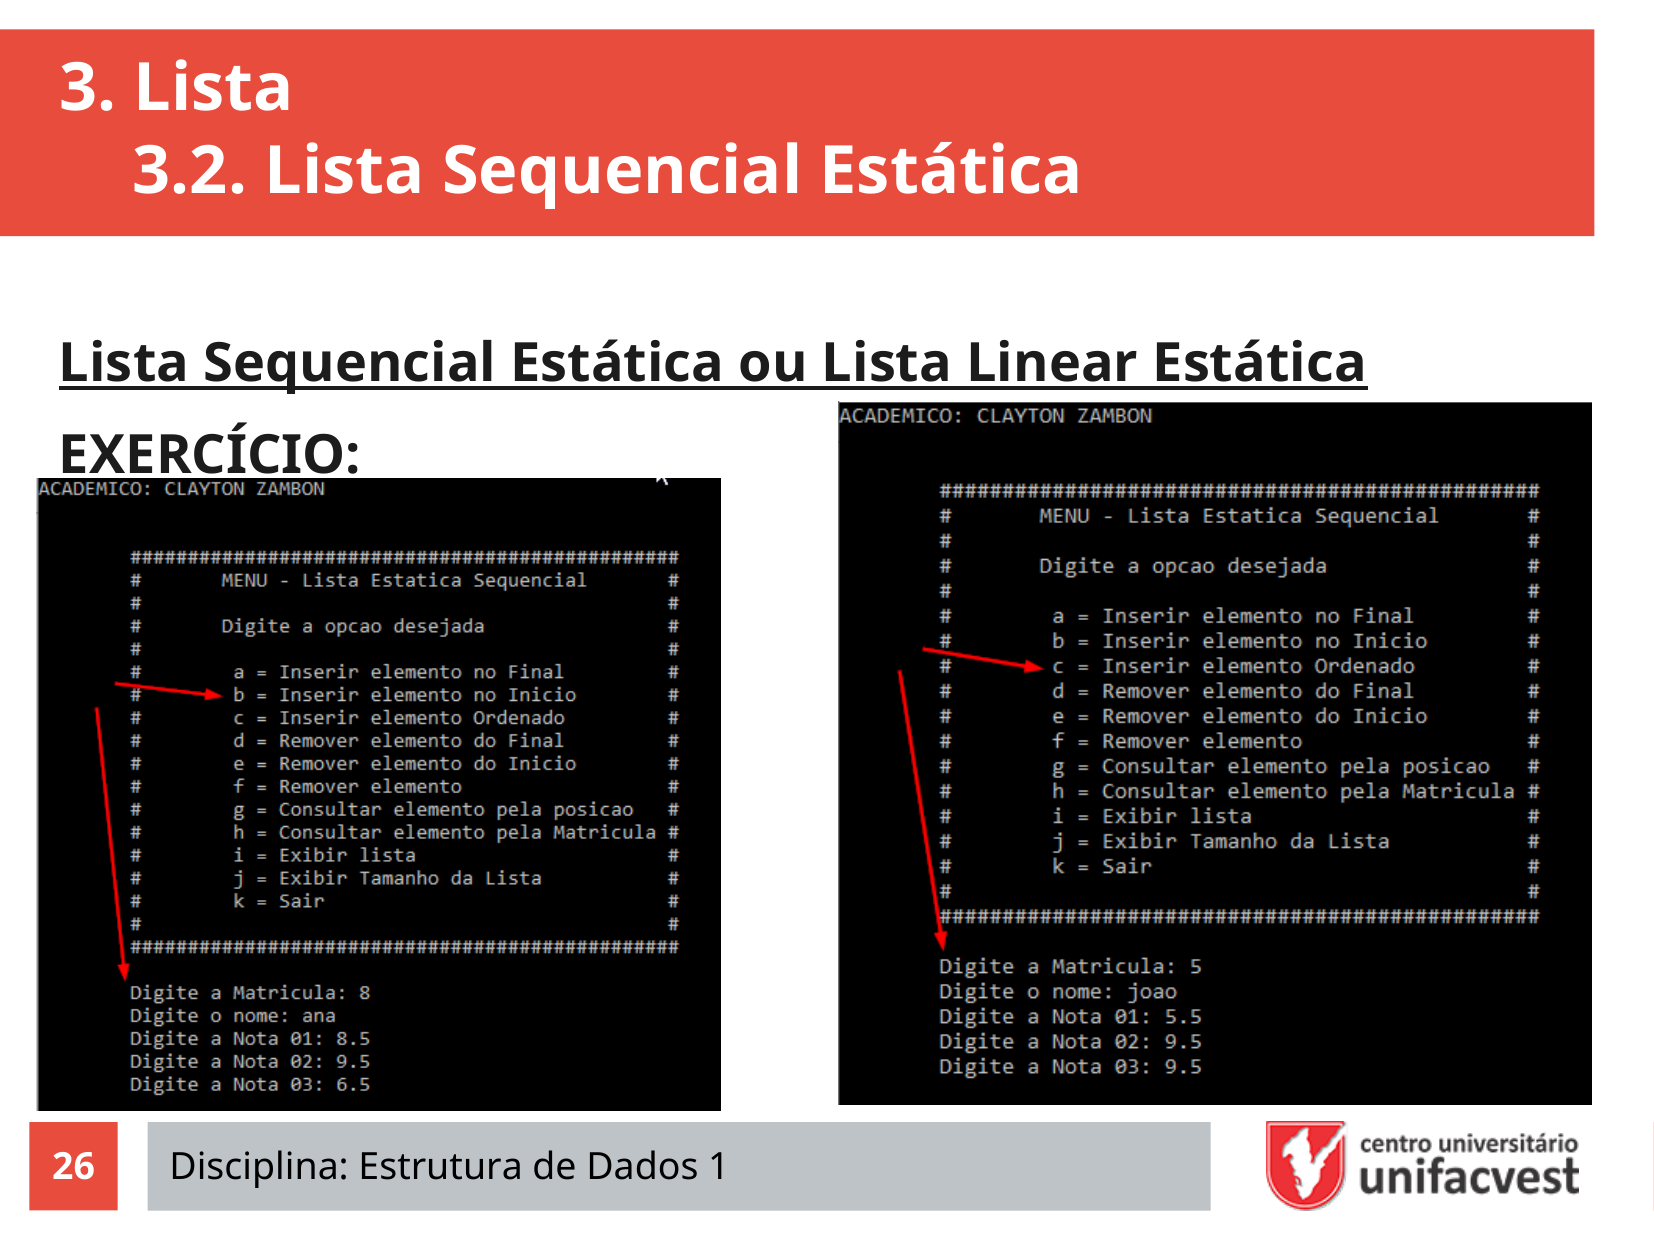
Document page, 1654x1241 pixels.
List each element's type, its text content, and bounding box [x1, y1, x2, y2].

picture [36, 478, 721, 1111]
picture [1266, 1121, 1579, 1211]
text_box Disciplina: Estrutura de Dados 1 [154, 1132, 1205, 1196]
picture [838, 401, 1592, 1105]
text_box [1238, 1120, 1654, 1212]
list Lista Sequencial Estática ou Lista Linear Estática EXERCÍCIO: [59, 324, 1566, 1093]
title 3. Lista 3.2. Lista Sequencial Estática [59, 59, 1595, 207]
